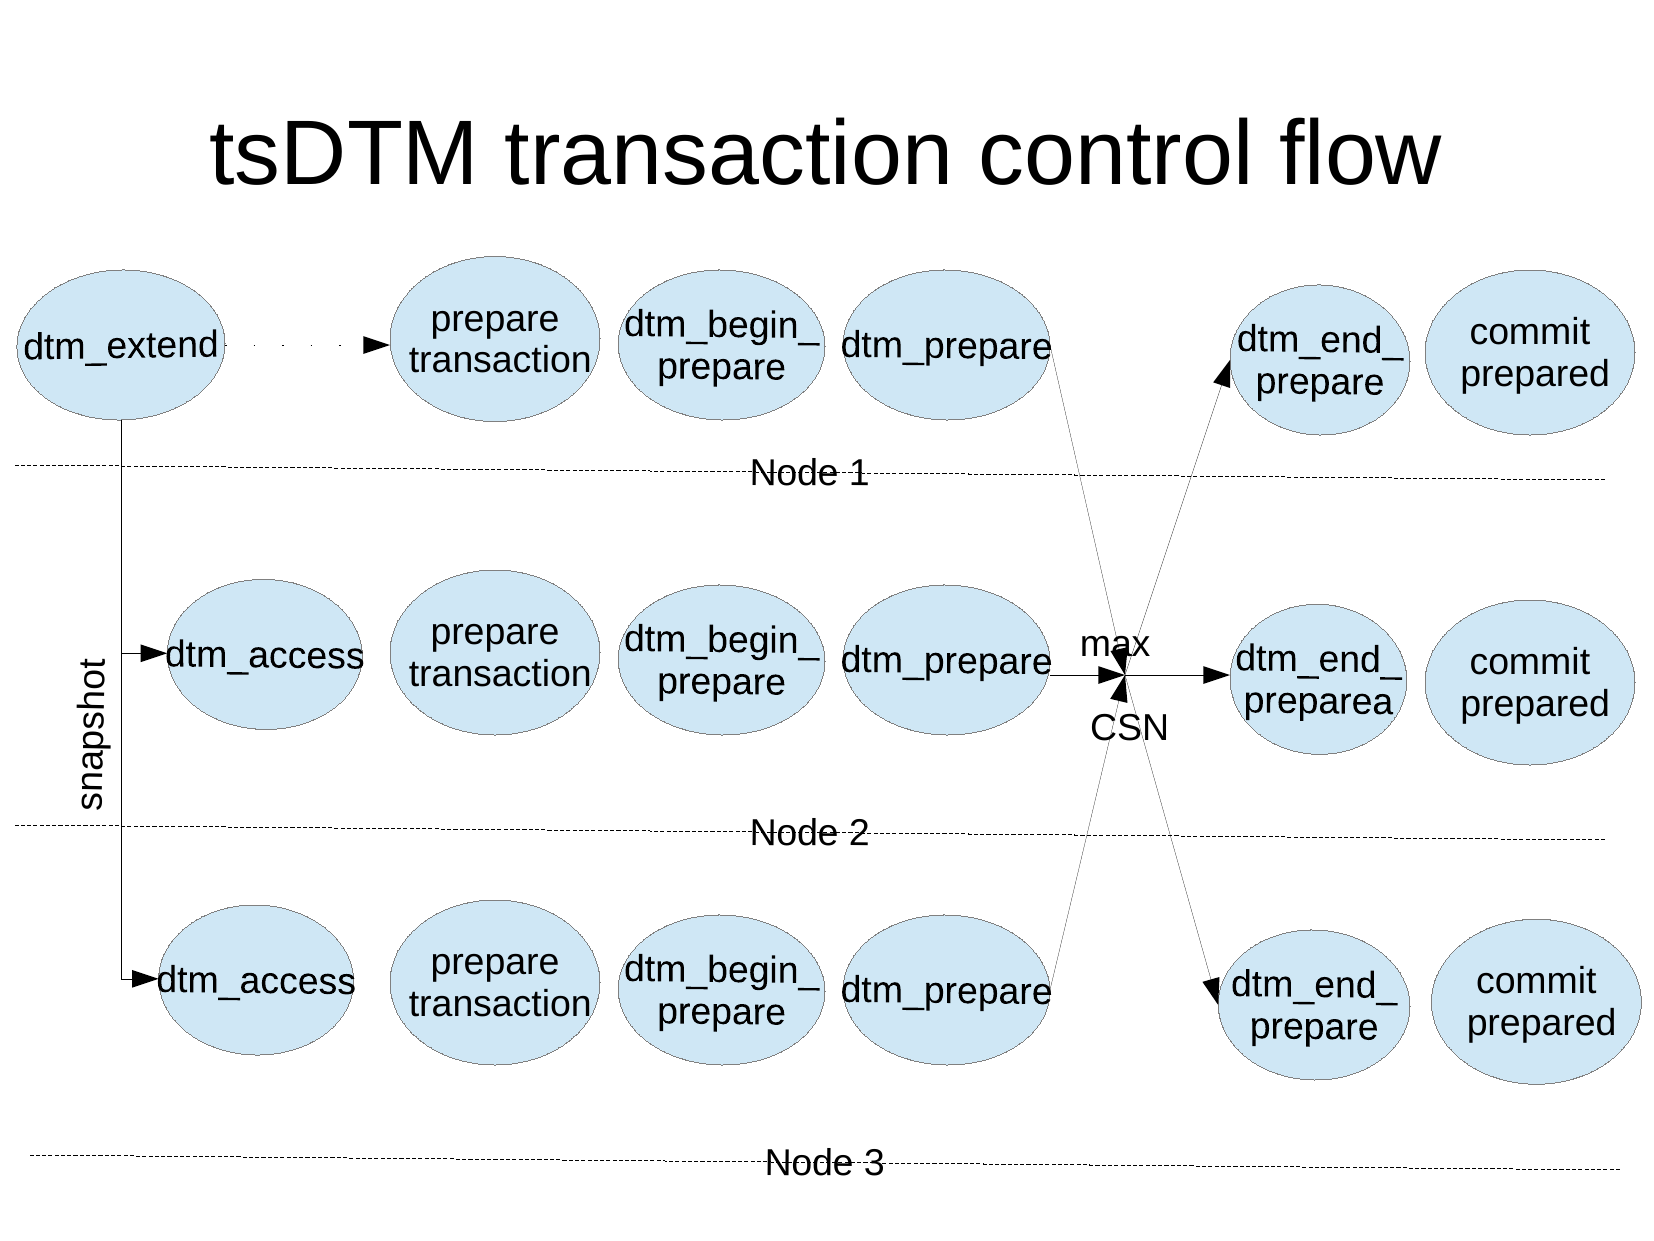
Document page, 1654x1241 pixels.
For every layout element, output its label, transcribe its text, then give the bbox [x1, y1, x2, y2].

text_box commit prepared [1431, 919, 1642, 1085]
text_box dtm_begin_ prepare [618, 914, 826, 1066]
text_box dtm_access [158, 905, 354, 1056]
text_box dtm_access [167, 579, 363, 730]
text_box prepare transaction [390, 570, 601, 736]
text_box dtm_extend [16, 269, 226, 421]
text_box prepare transaction [390, 900, 601, 1066]
text_box commit prepared [1425, 270, 1636, 436]
text_box dtm_prepare [843, 269, 1050, 421]
text_box snapshot [60, 585, 121, 827]
text_box dtm_begin_ prepare [618, 269, 826, 421]
title tsDTM transaction control flow [82, 49, 1571, 257]
text_box dtm_end_ prepare [1230, 284, 1411, 436]
text_box dtm_prepare [843, 914, 1050, 1066]
text_box commit prepared [1425, 600, 1636, 766]
text_box max CSN [1065, 615, 1186, 781]
text_box dtm_begin_ prepare [618, 584, 826, 736]
text_box dtm_end_ preparea [1230, 604, 1407, 755]
text_box dtm_end_ prepare [1218, 929, 1411, 1081]
text_box prepare transaction [390, 256, 601, 422]
text_box dtm_prepare [843, 584, 1050, 736]
